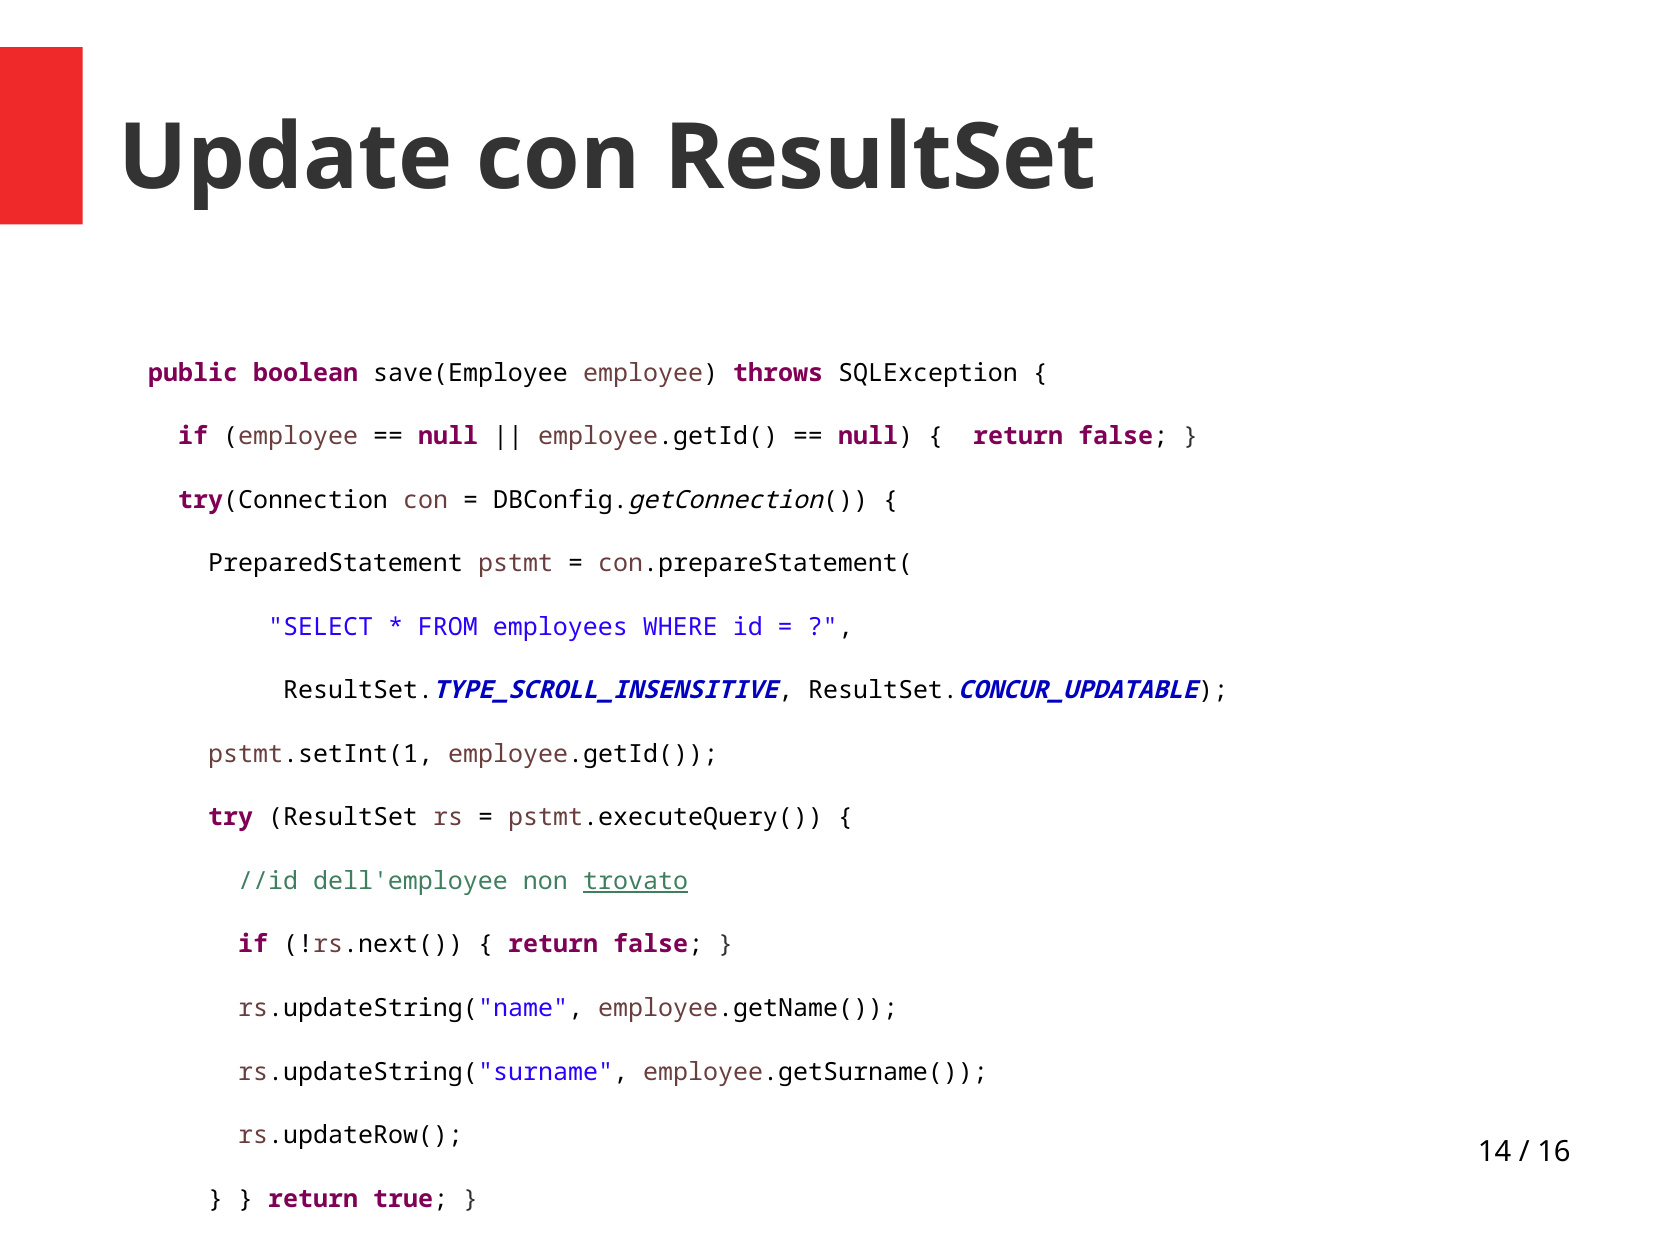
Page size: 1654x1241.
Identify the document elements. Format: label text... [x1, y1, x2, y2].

title Update con ResultSet [118, 49, 1571, 257]
list public boolean save(Employee employee) throws SQLException { if (employee == null || employee.getId() == null) { return false; } try(Connection con = DBConfig.getConnection()) { PreparedStatement pstmt = con.prepareStatement( "SELECT * FROM employees WHERE id = ?", ResultSet.TYPE_SCROLL_INSENSITIVE, ResultSet.CONCUR_UPDATABLE); pstmt.setInt(1, employee.getId()); try (ResultSet rs = pstmt.executeQuery()) { //id dell'employee non trovato if (!rs.next()) { return false; } rs.updateString("name", employee.getName()); rs.updateString("surname", employee.getSurname()); rs.updateRow(); } } return true; } [118, 354, 1536, 1074]
